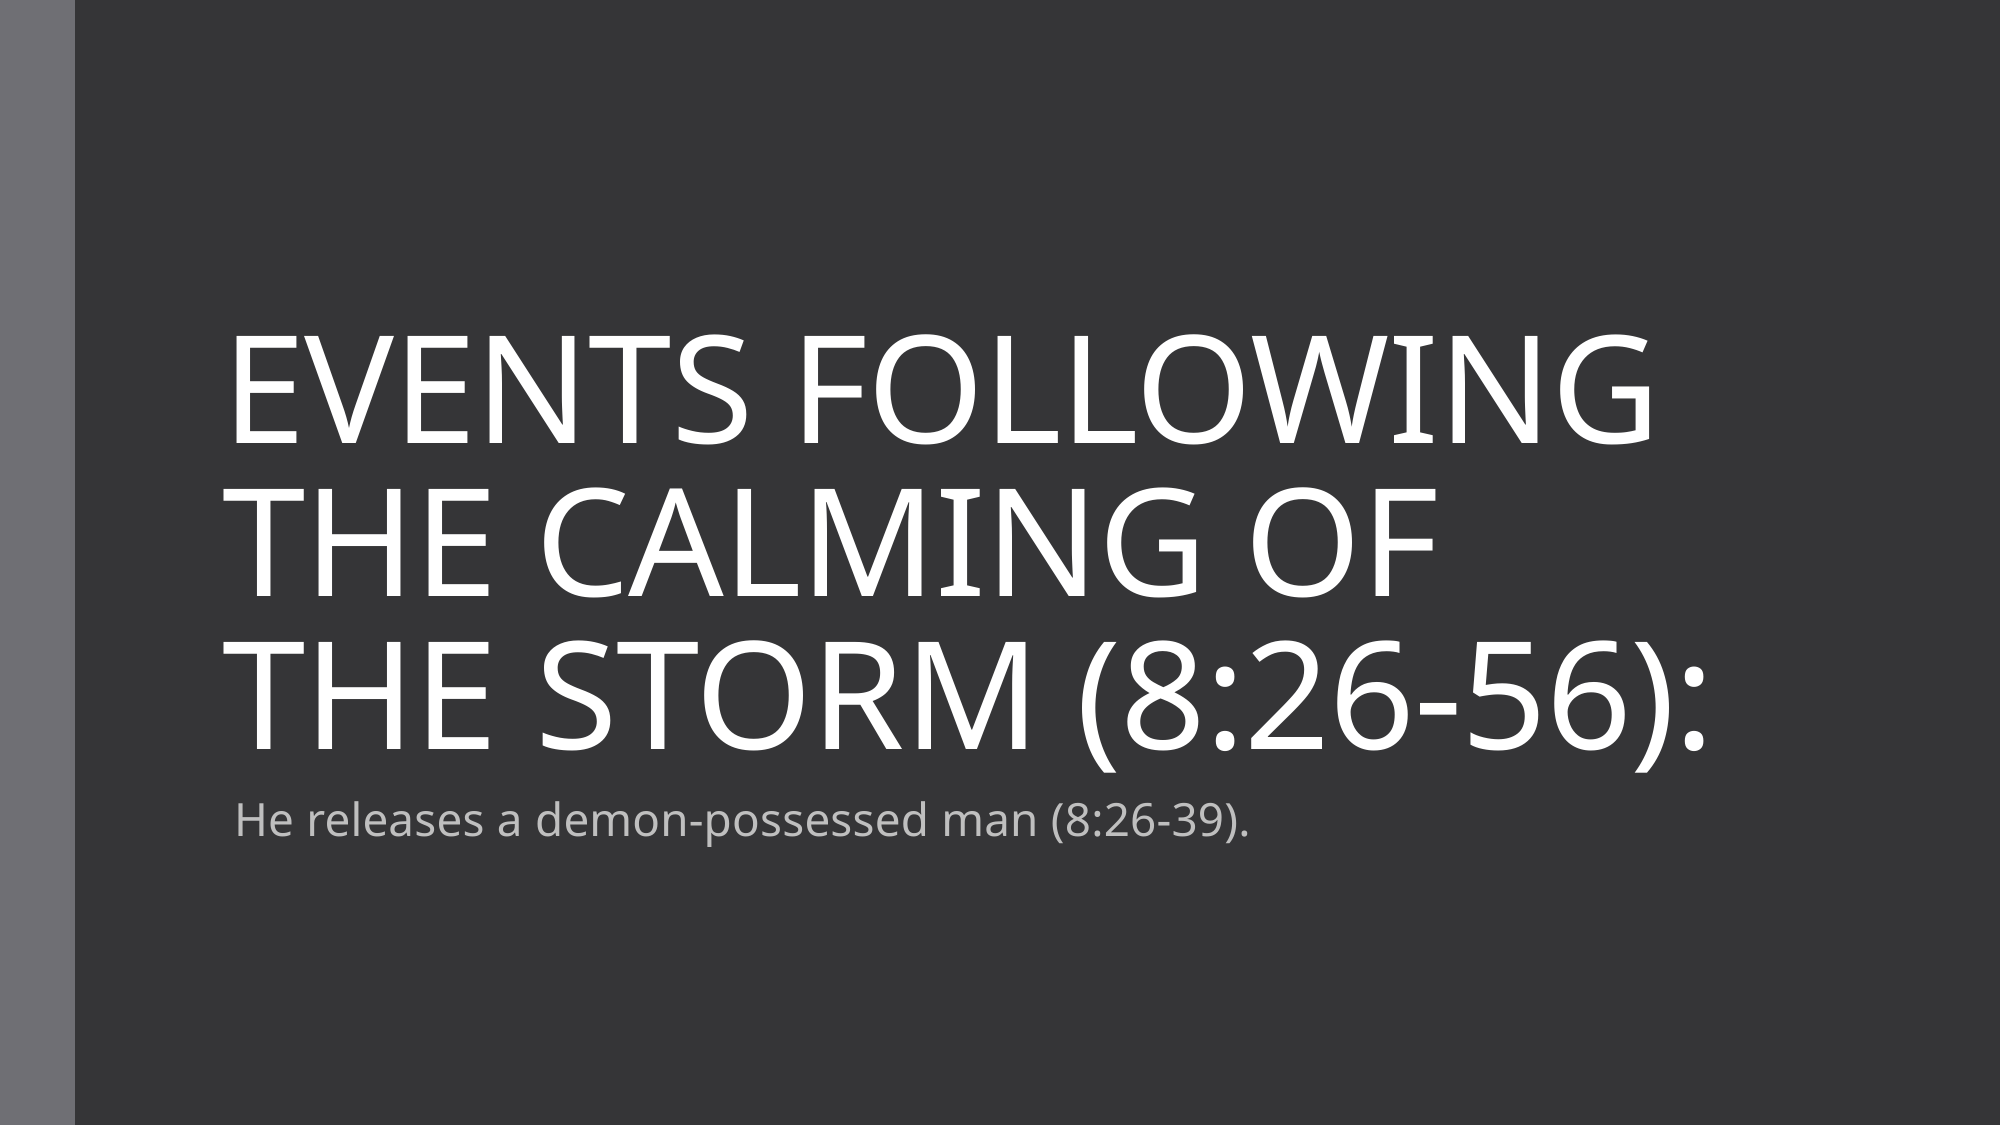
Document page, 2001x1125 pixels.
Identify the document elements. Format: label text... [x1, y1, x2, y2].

title EVENTS FOLLOWING THE CALMING OF THE STORM (8:26-56): [206, 124, 1752, 787]
subtitle He releases a demon-possessed man (8:26-39). [206, 787, 1752, 1066]
